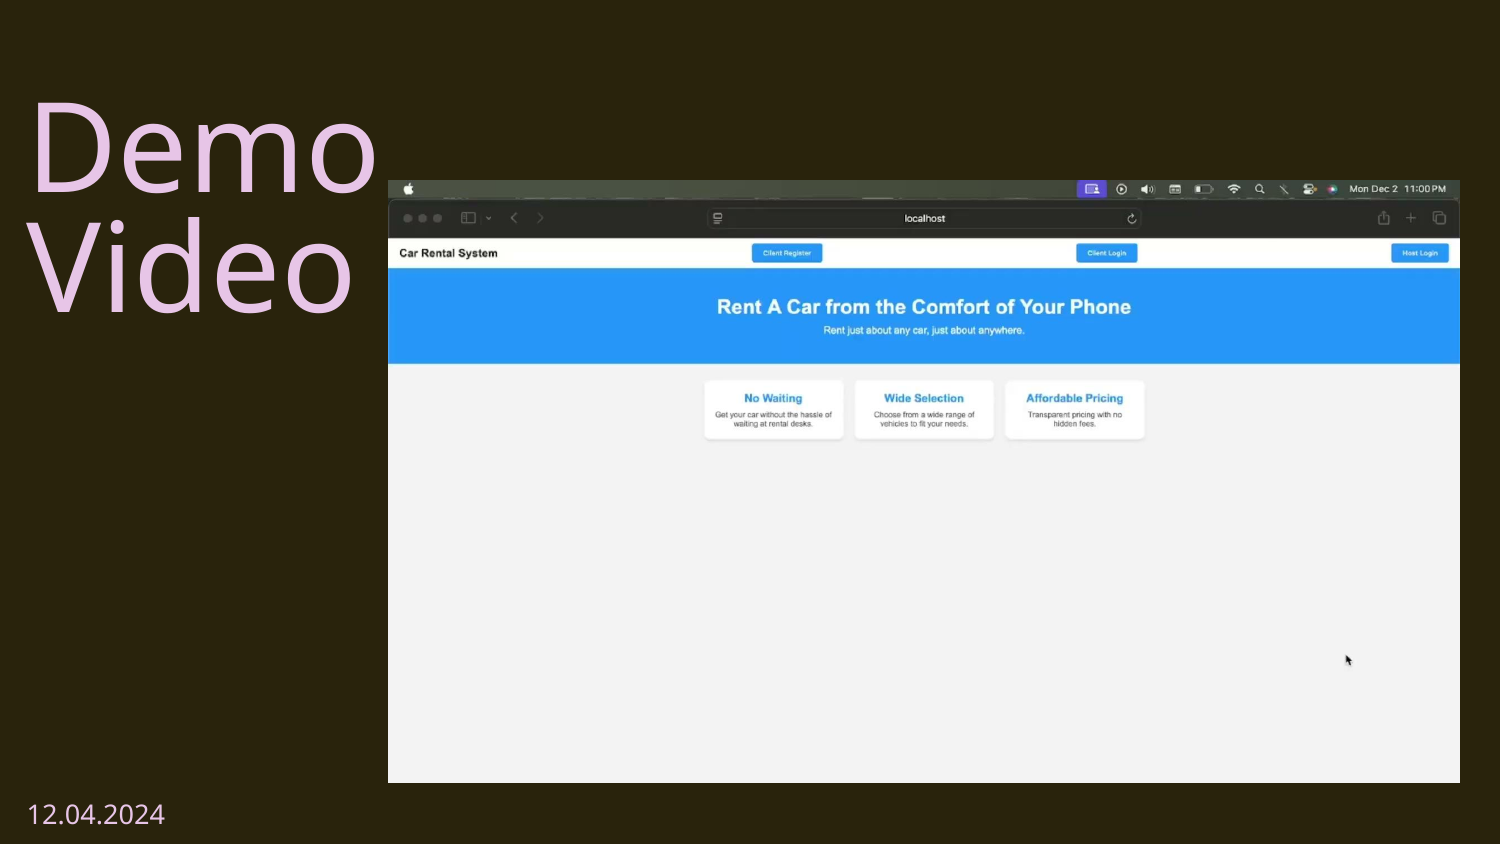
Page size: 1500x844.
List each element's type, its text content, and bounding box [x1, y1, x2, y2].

list 12.04.2024 [11, 782, 264, 833]
title Demo Video [11, 0, 866, 390]
picture [388, 180, 1460, 783]
